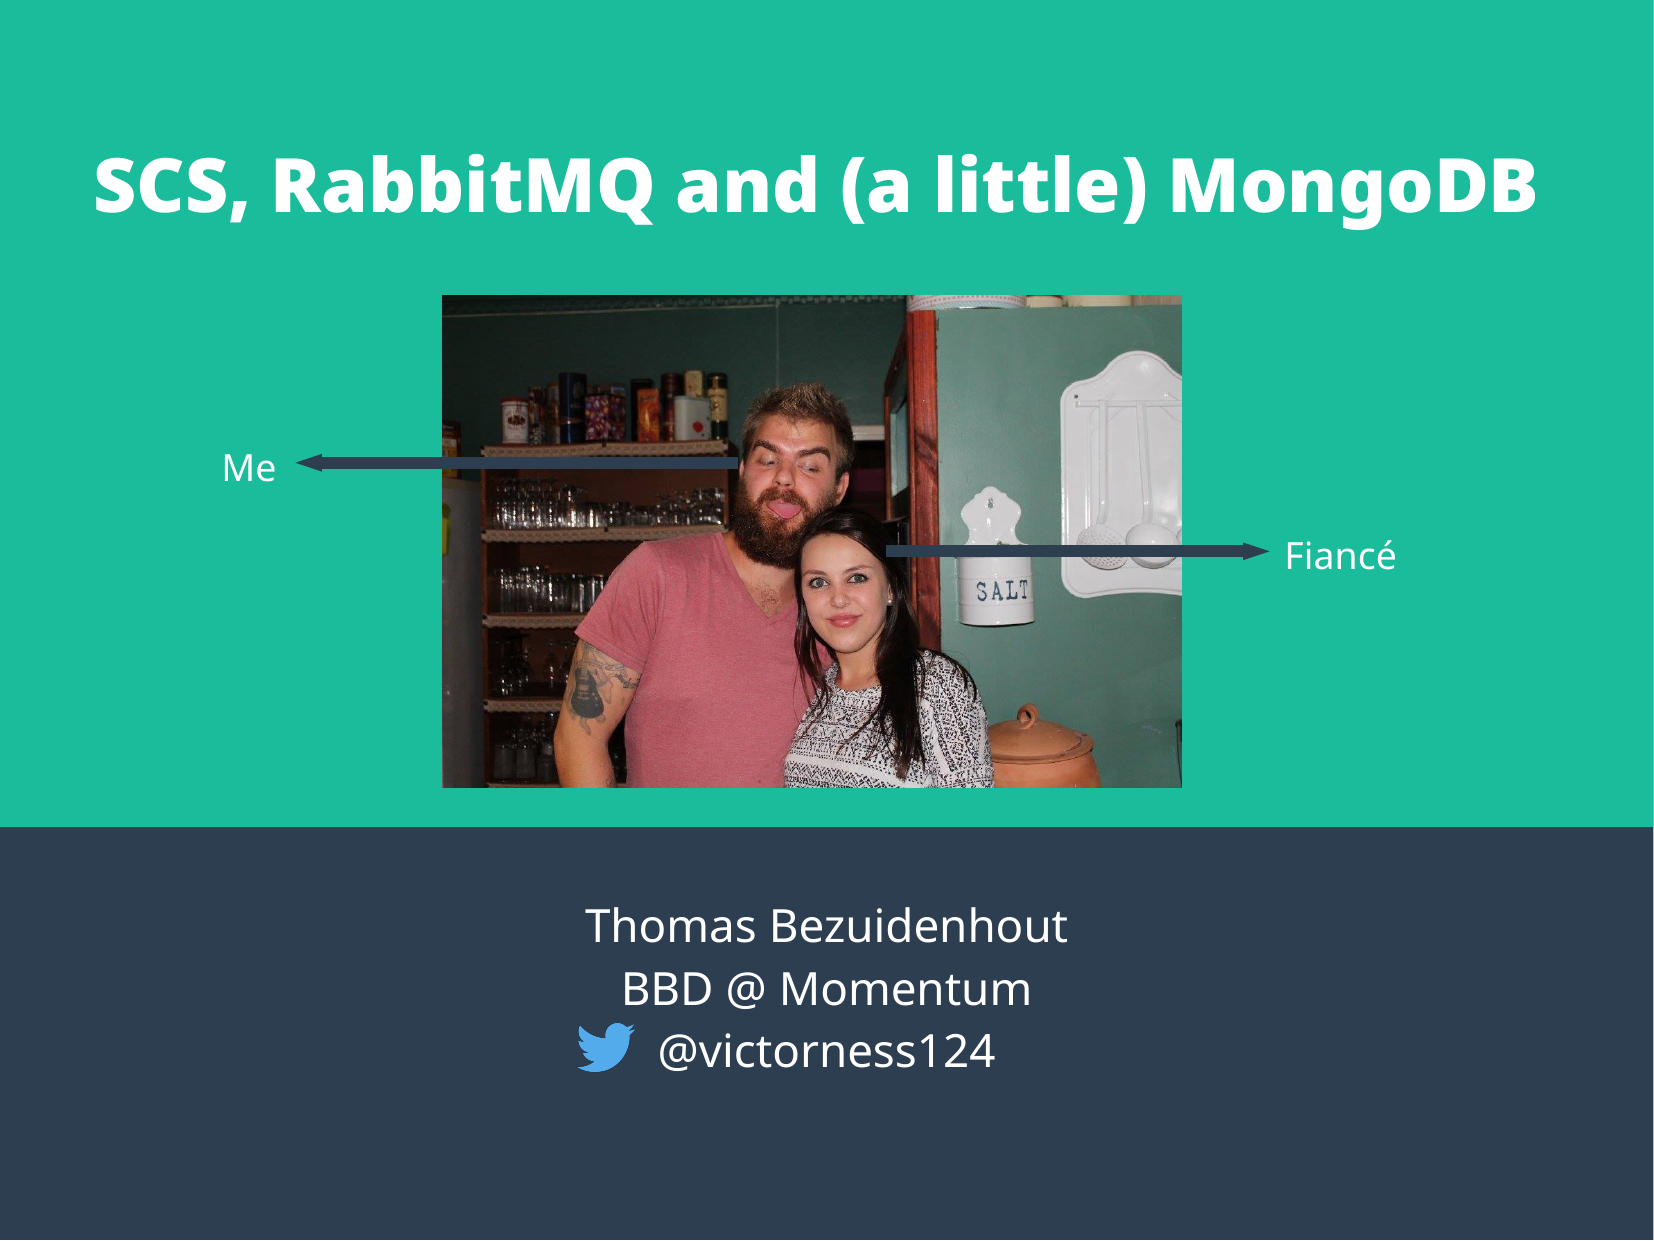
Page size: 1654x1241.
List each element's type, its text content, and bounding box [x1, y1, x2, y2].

text_box Fiancé [1269, 522, 1447, 581]
title SCS, RabbitMQ and (a little) MongoDB [59, 48, 1595, 267]
picture [442, 295, 1182, 788]
picture [561, 1003, 650, 1093]
text_box Me [206, 433, 384, 493]
subtitle Thomas Bezuidenhout BBD @ Momentum @victorness124 [59, 856, 1595, 1182]
